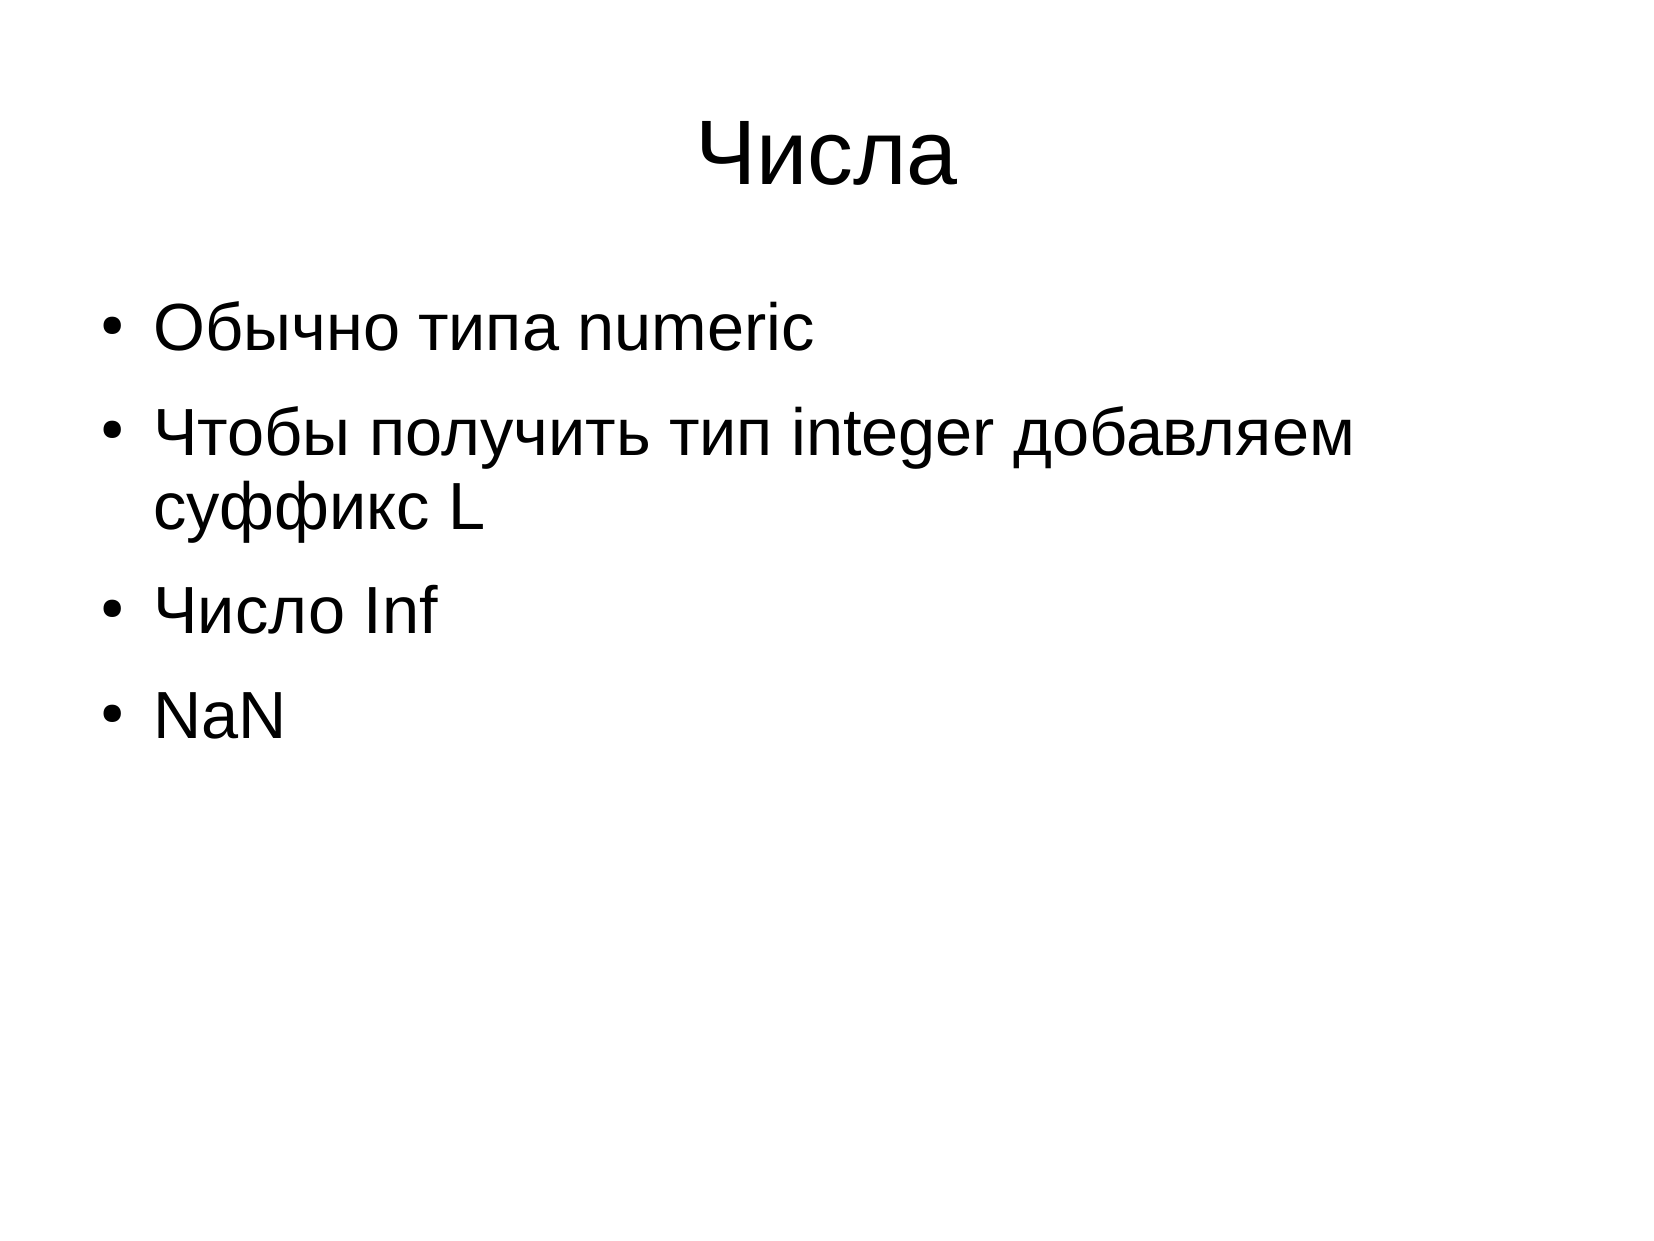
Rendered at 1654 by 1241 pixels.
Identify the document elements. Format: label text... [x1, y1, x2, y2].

list Обычно типа numeric Чтобы получить тип integer добавляем суффикс L Число Inf NaN [82, 290, 1538, 1010]
title Числа [82, 49, 1571, 257]
